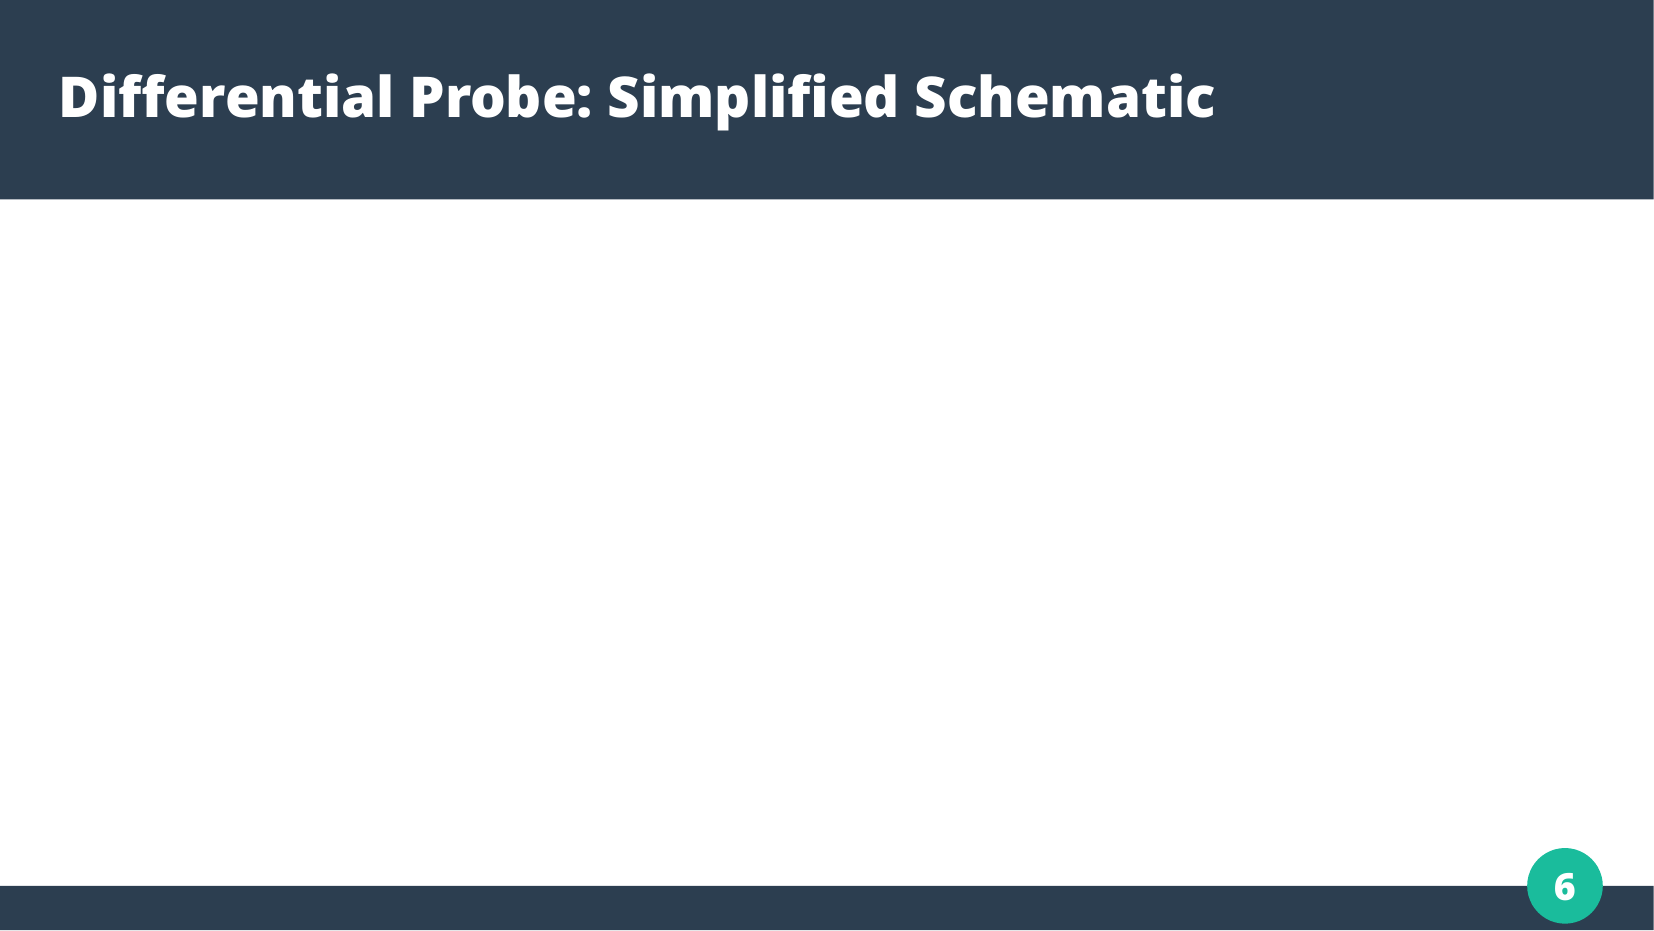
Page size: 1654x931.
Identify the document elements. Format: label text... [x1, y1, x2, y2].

title Differential Probe: Simplified Schematic [59, 37, 1595, 155]
